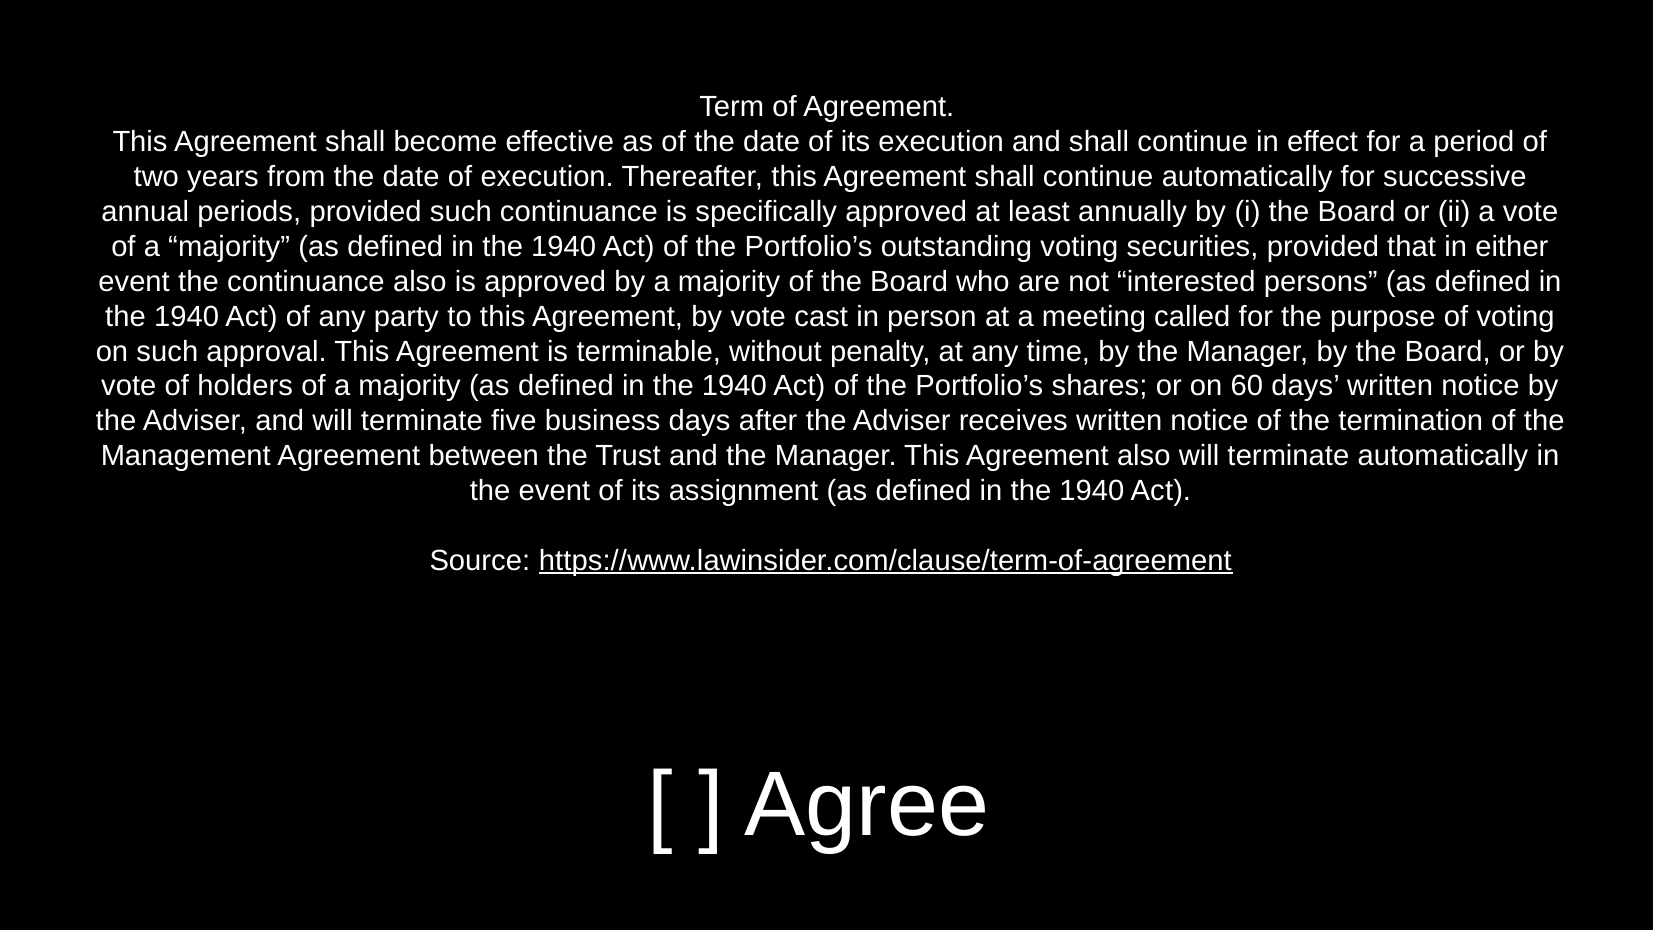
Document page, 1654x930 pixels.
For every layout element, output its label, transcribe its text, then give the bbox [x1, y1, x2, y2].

text_box Term of Agreement. This Agreement shall become effective as of the date of its execution and shall continue in effect for a period of two years from the date of execution. Thereafter, this Agreement shall continue automatically for successive annual periods, provided such continuance is specifically approved at least annually by (i) the Board or (ii) a vote of a “majority” (as defined in the 1940 Act) of the Portfolio’s outstanding voting securities, provided that in either event the continuance also is approved by a majority of the Board who are not “interested persons” (as defined in the 1940 Act) of any party to this Agreement, by vote cast in person at a meeting called for the purpose of voting on such approval. This Agreement is terminable, without penalty, at any time, by the Manager, by the Board, or by vote of holders of a majority (as defined in the 1940 Act) of the Portfolio’s shares; or on 60 days’ written notice by the Adviser, and will terminate five business days after the Adviser receives written notice of the termination of the Management Agreement between the Trust and the Manager. This Agreement also will terminate automatically in the event of its assignment (as defined in the 1940 Act). Source: https://www.lawinsider.com/clause/term-of-agreement [87, 58, 1575, 675]
text_box [ ] Agree [75, 746, 1563, 930]
